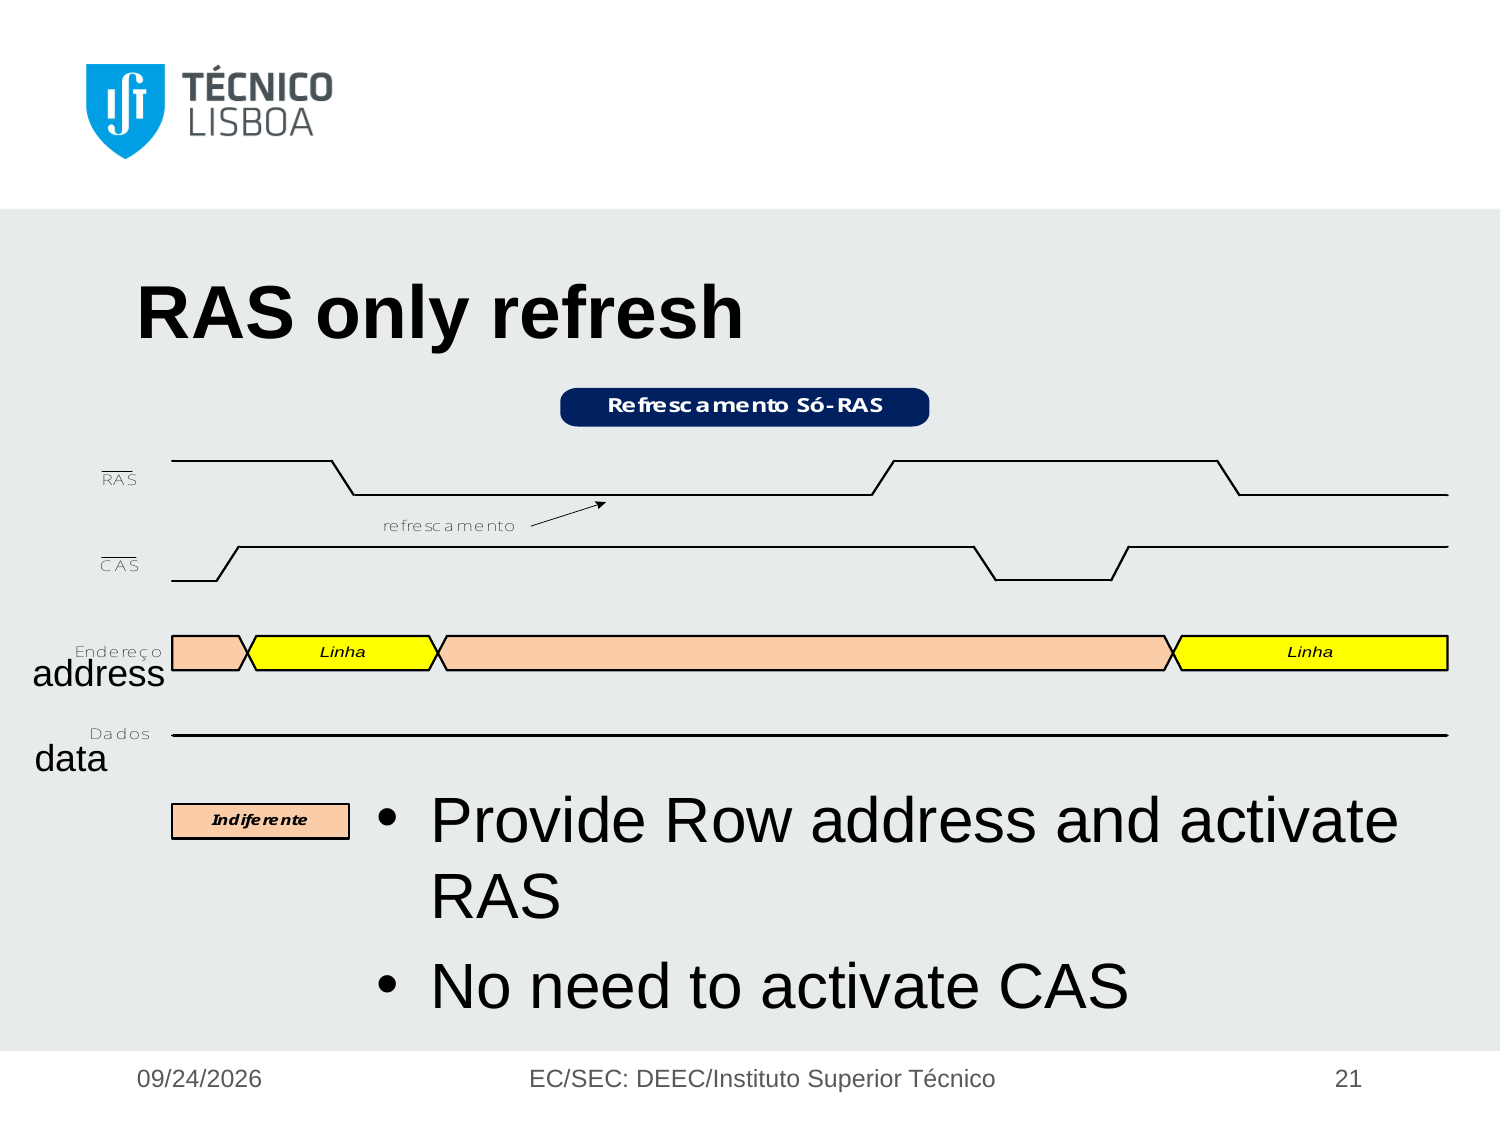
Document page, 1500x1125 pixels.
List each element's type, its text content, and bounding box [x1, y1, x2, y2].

footer EC/SEC: DEEC/Instituto Superior Técnico [512, 1052, 1021, 1103]
picture [0, 0, 1500, 1125]
text_box address [17, 641, 62, 702]
text_box data [19, 727, 62, 787]
title RAS only refresh [121, 237, 1378, 379]
slide_number 11/22/2018 [121, 1052, 425, 1103]
text_box Provide Row address and activate RAS No need to activate CAS [361, 770, 1471, 1032]
slide_number <number> [1077, 1052, 1378, 1103]
